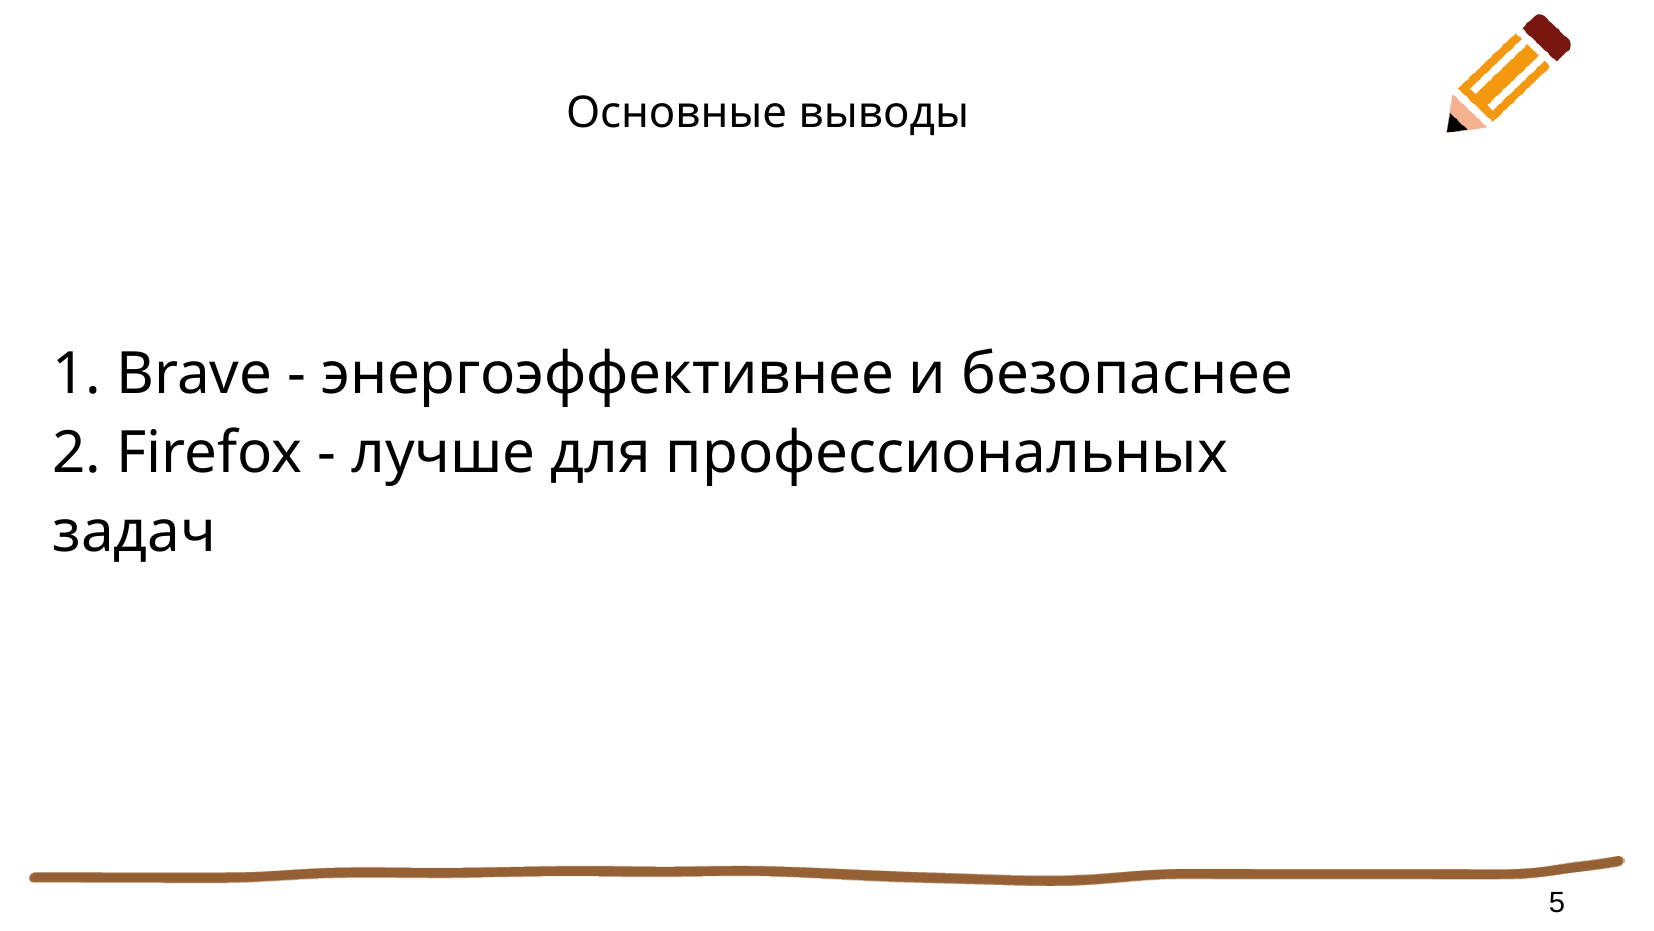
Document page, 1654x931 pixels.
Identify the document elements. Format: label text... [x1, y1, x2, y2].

picture [29, 856, 1625, 886]
title Основные выводы [88, 59, 1447, 163]
picture [1446, 14, 1571, 133]
text_box 1. Brave - энергоэффективнее и безопаснее 2. Firefox - лучше для профессиональных задач [37, 323, 1413, 497]
